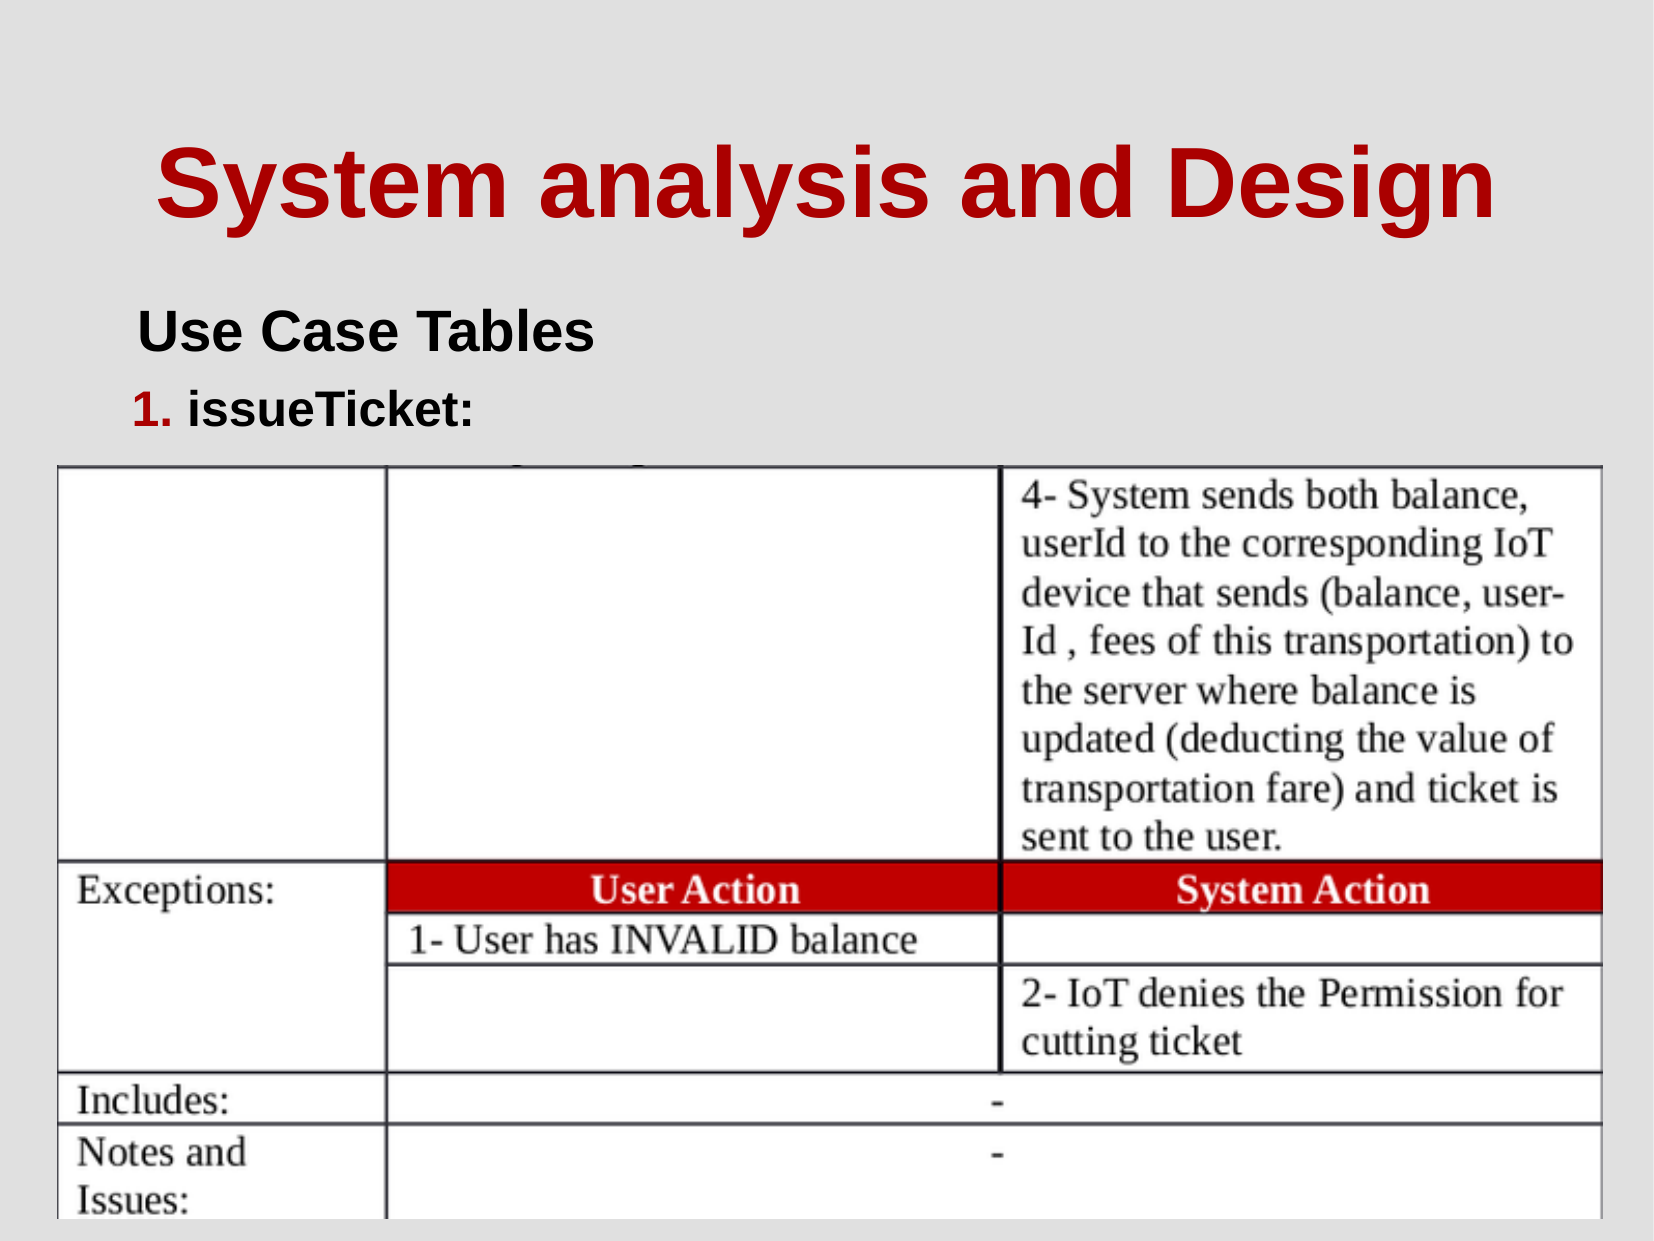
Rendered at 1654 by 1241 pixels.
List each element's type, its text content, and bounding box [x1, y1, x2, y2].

text_box Use Case Tables [122, 290, 903, 371]
picture [0, 0, 1654, 1241]
text_box 1. issueTicket: [116, 373, 897, 454]
text_box System analysis and Design [140, 120, 1514, 247]
